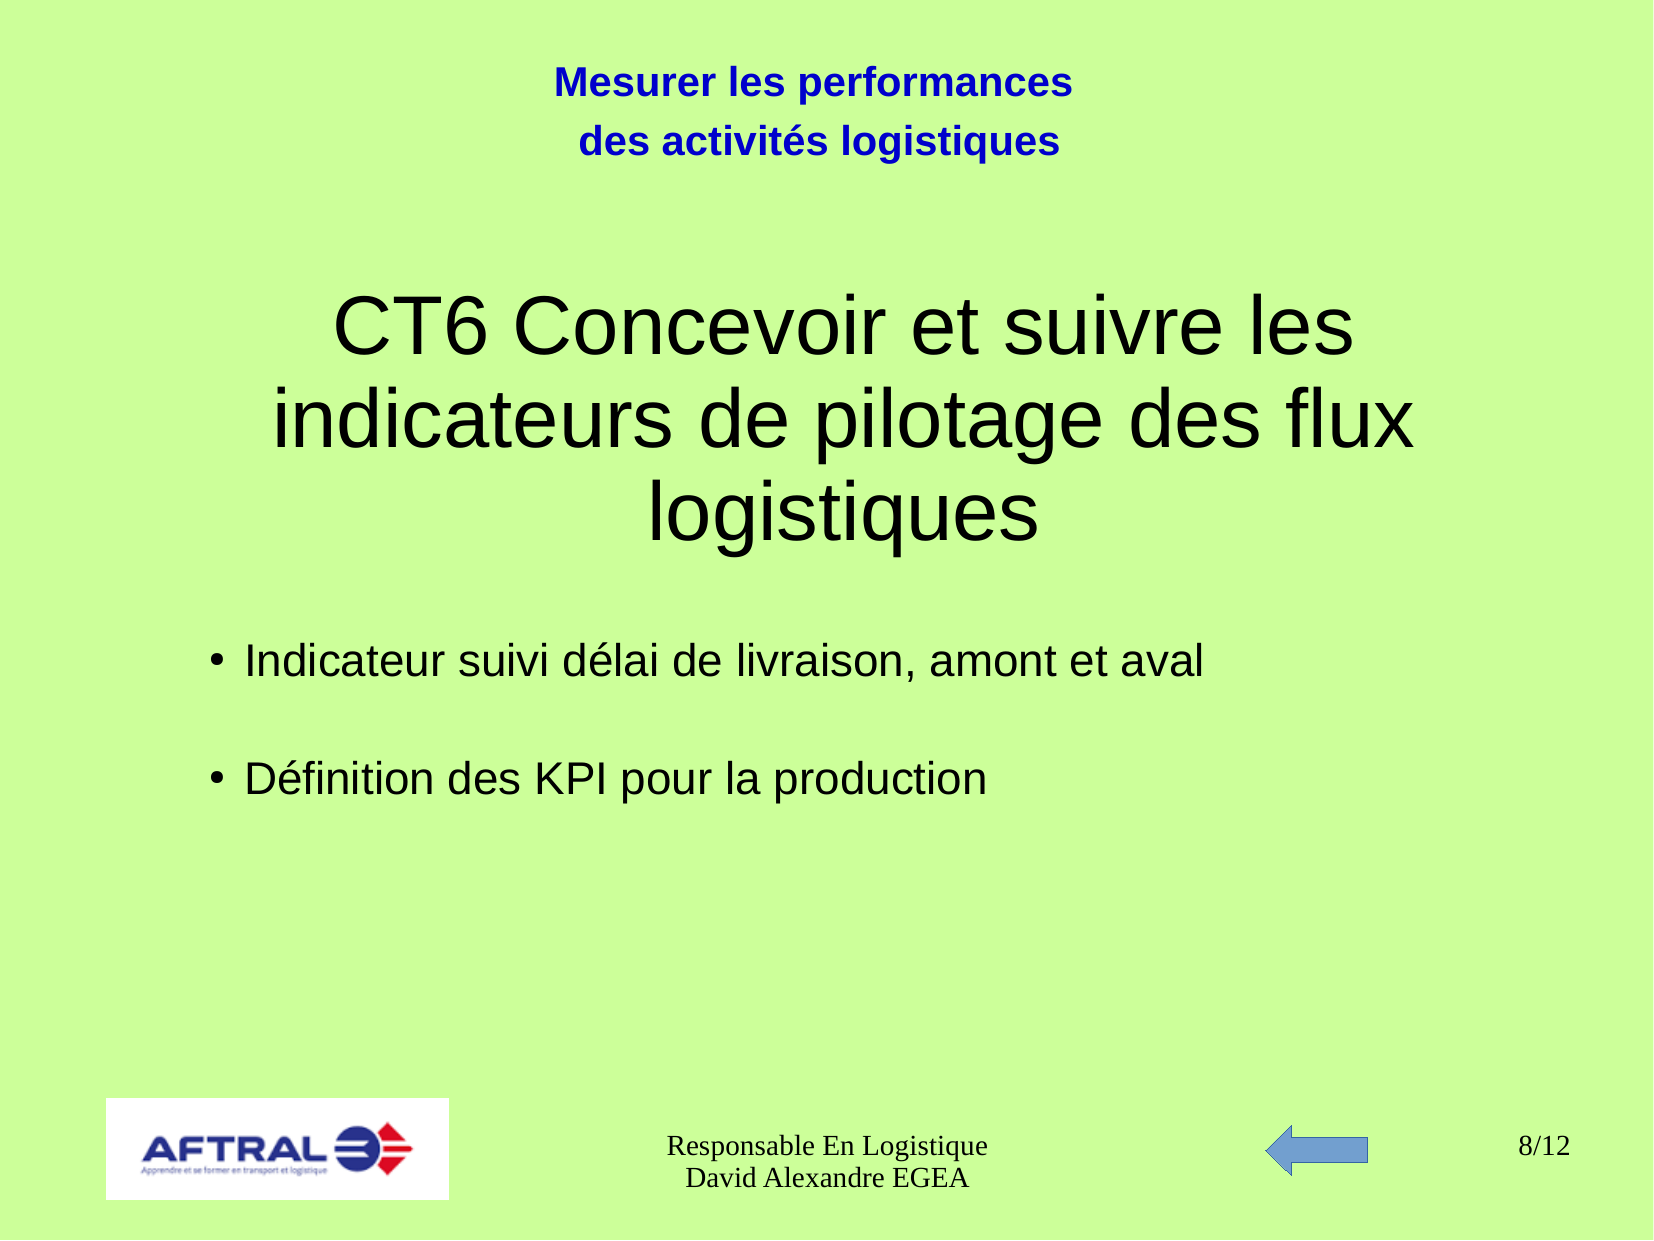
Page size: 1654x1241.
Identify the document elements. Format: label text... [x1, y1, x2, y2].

text_box [1265, 1125, 1368, 1176]
text_box Mesurer les performances des activités logistiques [335, 51, 1304, 172]
text_box Définition des KPI pour la production [194, 745, 1518, 813]
text_box Indicateur suivi délai de livraison, amont et aval [194, 627, 1518, 694]
picture [106, 1098, 449, 1200]
text_box CT6 Concevoir et suivre les indicateurs de pilotage des flux logistiques [141, 272, 1548, 567]
